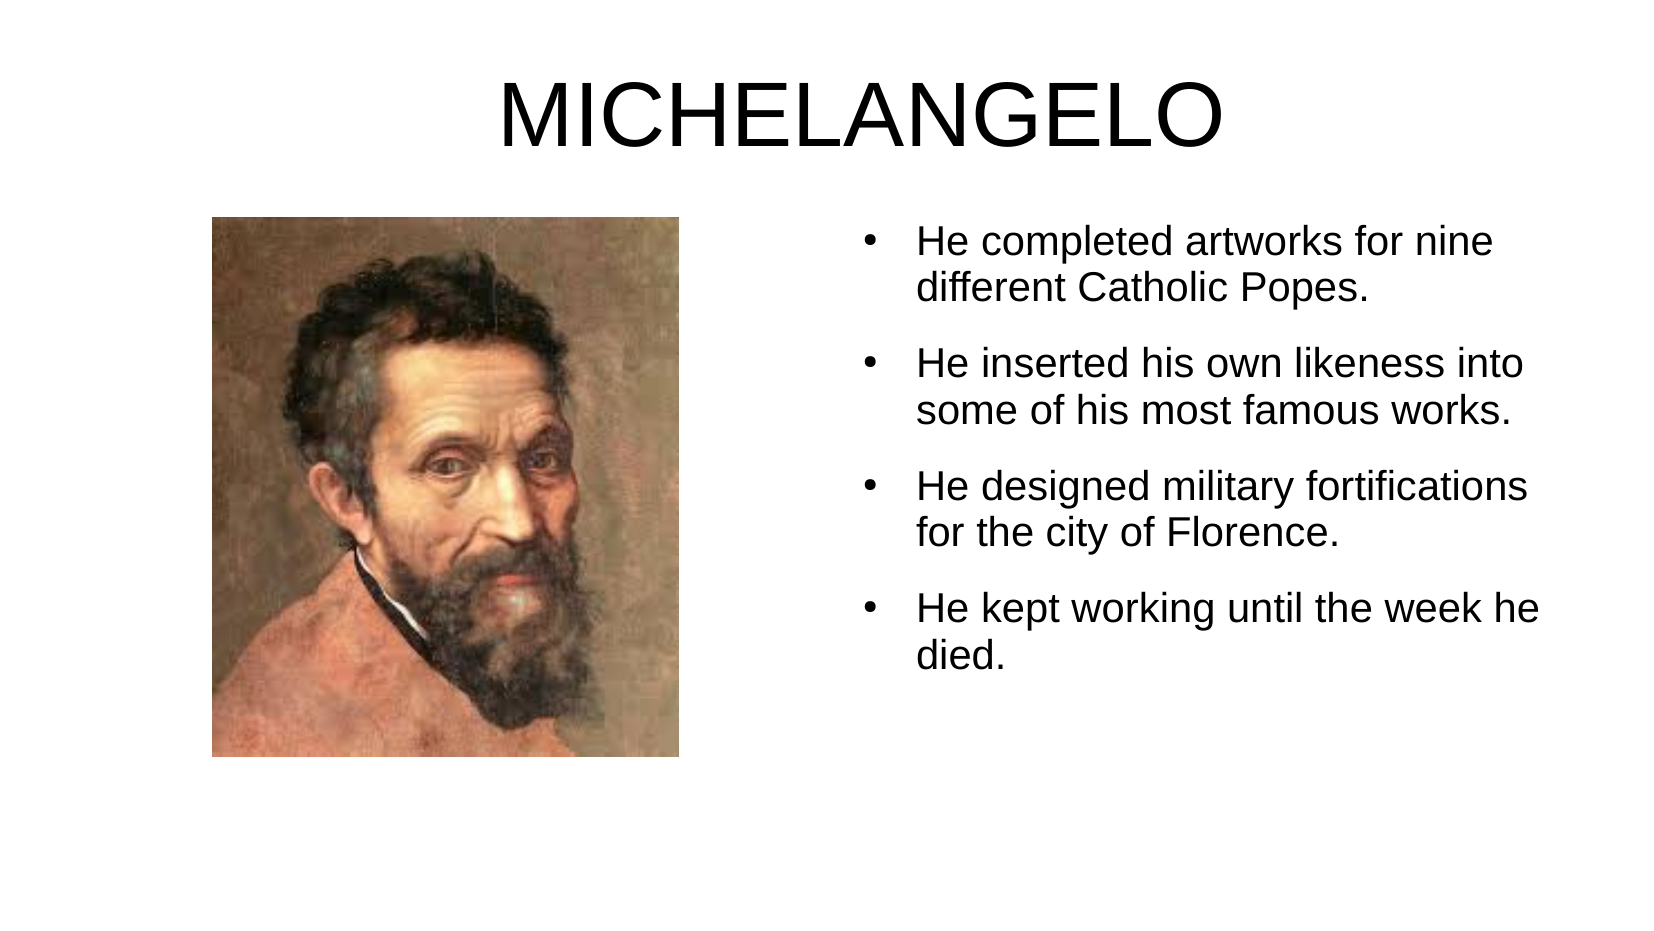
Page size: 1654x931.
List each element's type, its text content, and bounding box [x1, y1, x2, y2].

title MICHELANGELO [82, 37, 1571, 193]
picture [212, 217, 679, 758]
list He completed artworks for nine different Catholic Popes. He inserted his own likeness into some of his most famous works. He designed military fortifications for the city of Florence. He kept working until the week he died. [845, 217, 1572, 758]
